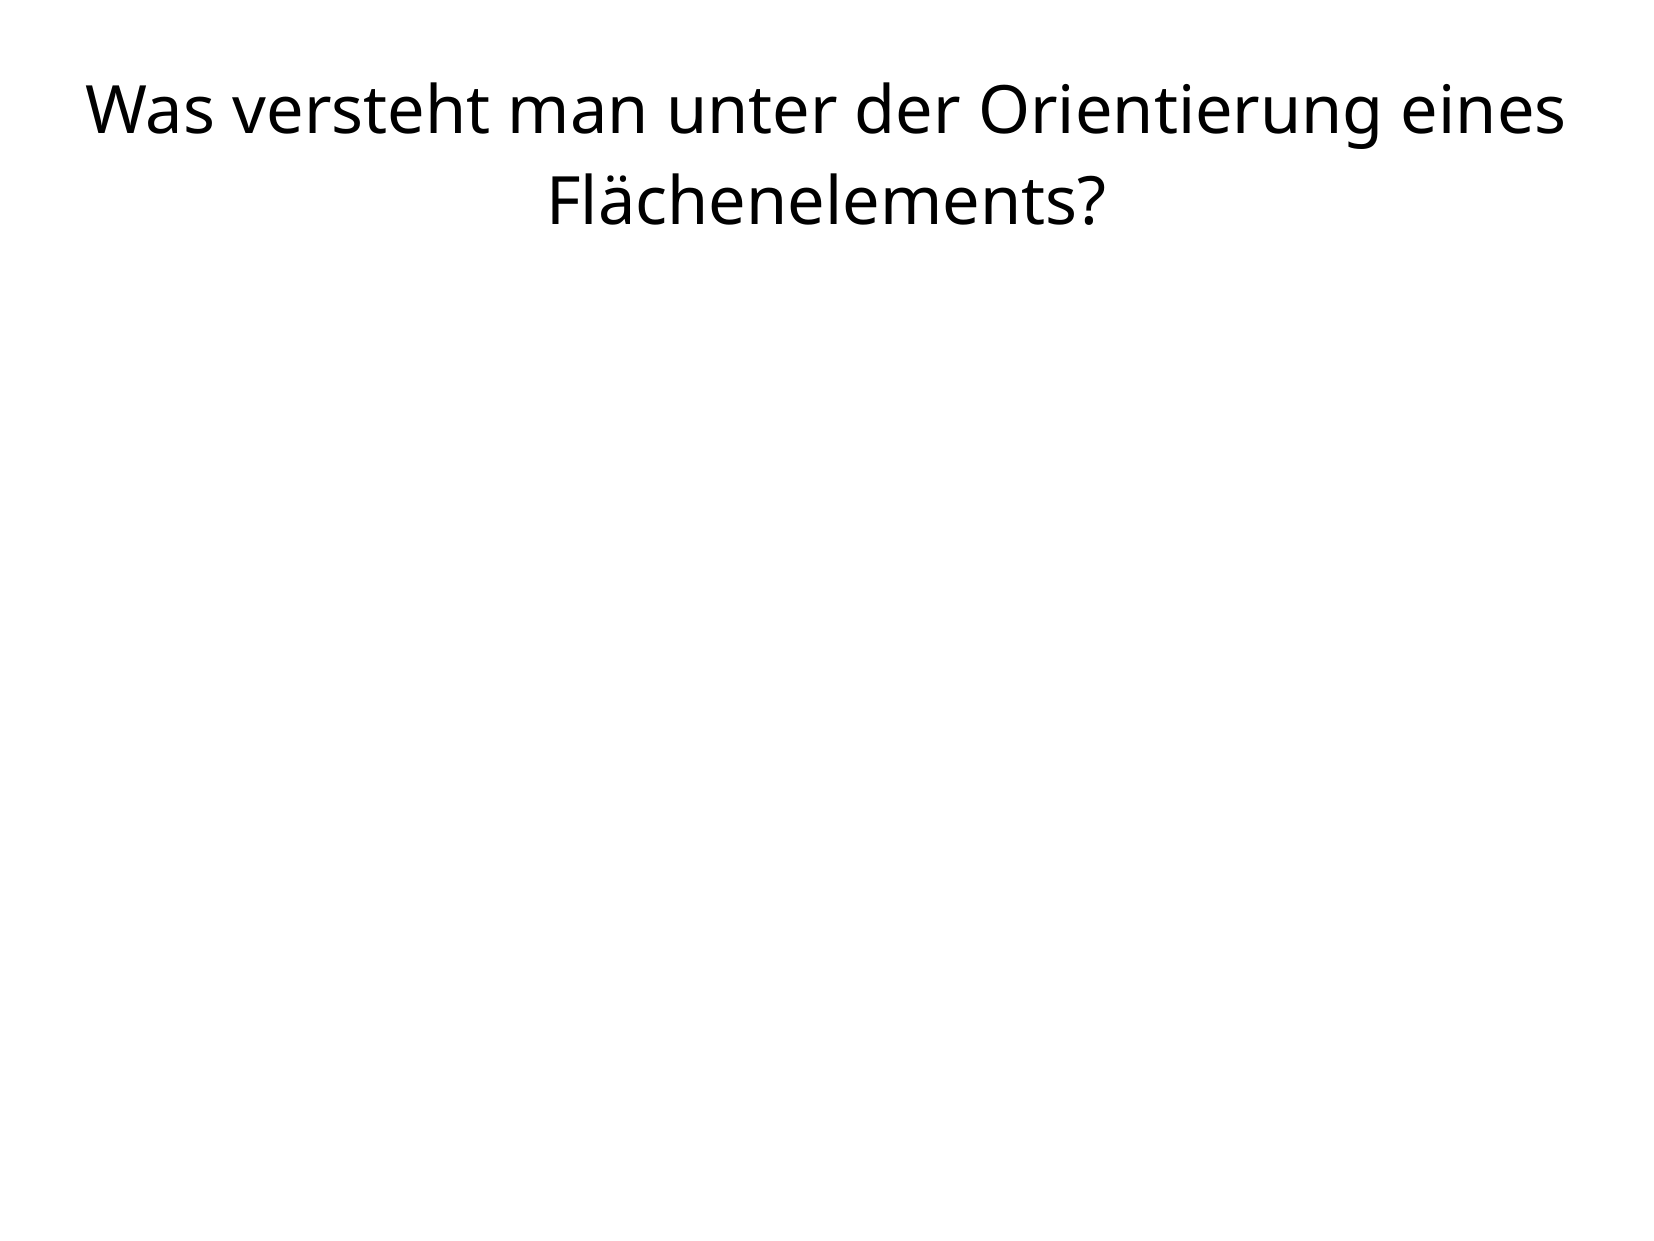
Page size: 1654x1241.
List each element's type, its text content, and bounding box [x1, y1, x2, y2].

title Was versteht man unter der Orientierung eines Flächenelements? [82, 49, 1571, 257]
